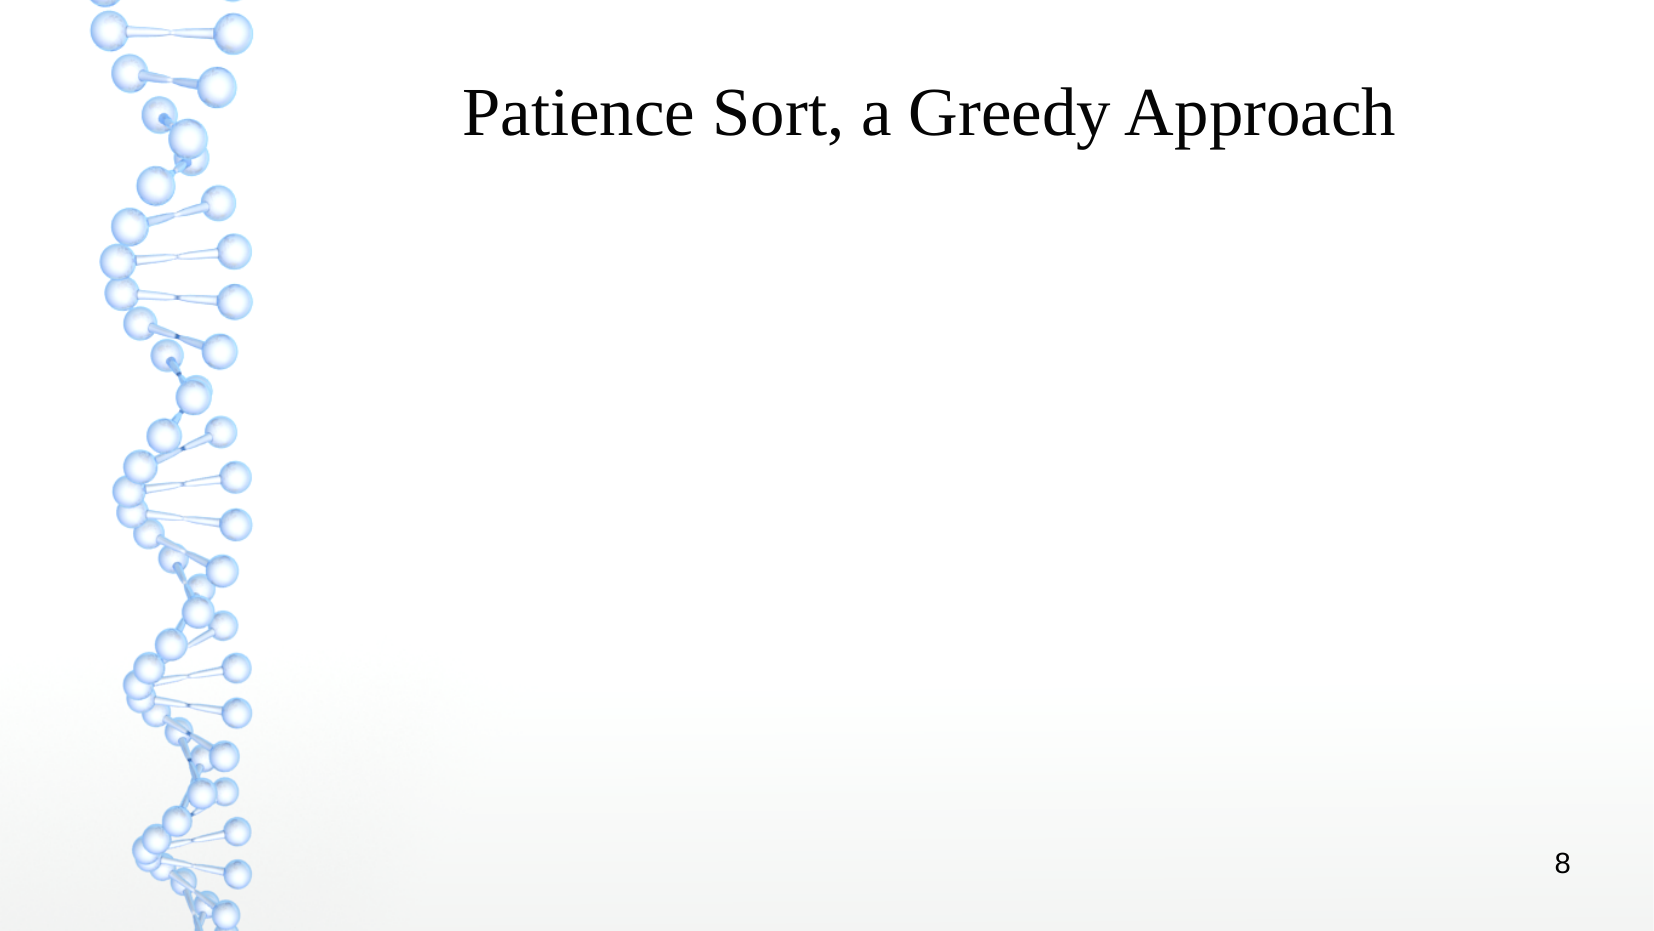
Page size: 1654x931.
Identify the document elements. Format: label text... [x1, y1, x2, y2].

picture [0, 0, 1654, 931]
title Patience Sort, a Greedy Approach [265, 35, 1595, 189]
